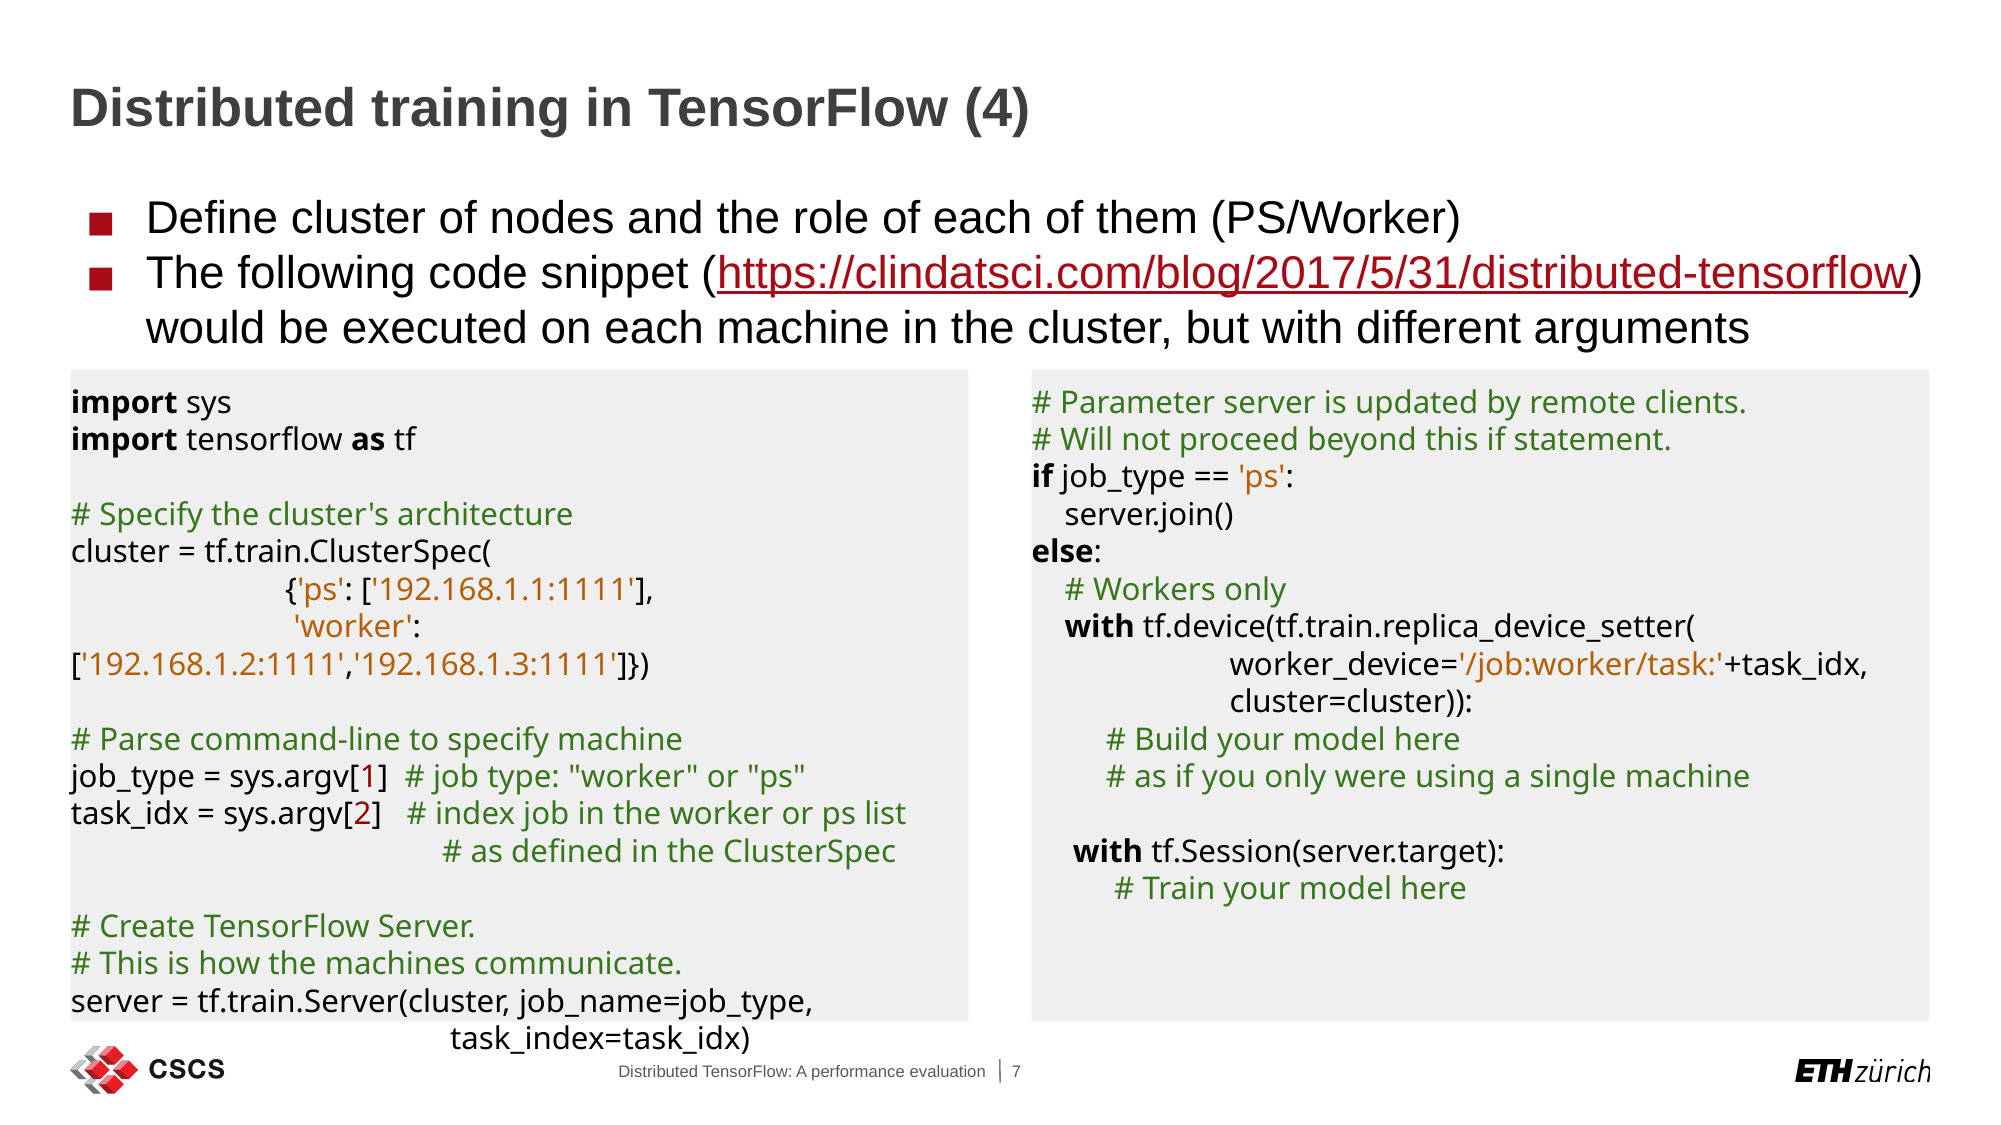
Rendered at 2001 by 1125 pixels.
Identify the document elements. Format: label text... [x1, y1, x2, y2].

list Define cluster of nodes and the role of each of them (PS/Worker) The following code snippet (https://clindatsci.com/blog/2017/5/31/distributed-tensorflow) would be executed on each machine in the cluster, but with different arguments [70, 178, 1930, 454]
list # Parameter server is updated by remote clients. # Will not proceed beyond this if statement. if job_type == 'ps': server.join() else: # Workers only with tf.device(tf.train.replica_device_setter( worker_device='/job:worker/task:'+task_idx, cluster=cluster)): # Build your model here # as if you only were using a single machine with tf.Session(server.target): # Train your model here [1031, 454, 1930, 1022]
footer Distributed TensorFlow: A performance evaluation [322, 1059, 998, 1083]
slide_number <number> [999, 1059, 1063, 1083]
title Distributed training in TensorFlow (4) [70, 7, 1930, 149]
picture [1795, 1059, 1930, 1082]
picture [57, 1033, 236, 1106]
list import sys import tensorflow as tf # Specify the cluster's architecture cluster = tf.train.ClusterSpec( {'ps': ['192.168.1.1:1111'], 'worker': ['192.168.1.2:1111','192.168.1.3:1111']}) # Parse command-line to specify machine job_type = sys.argv[1] # job type: "worker" or "ps" task_idx = sys.argv[2] # index job in the worker or ps list # as defined in the ClusterSpec # Create TensorFlow Server. # This is how the machines communicate. server = tf.train.Server(cluster, job_name=job_type, task_index=task_idx) [70, 454, 969, 1022]
